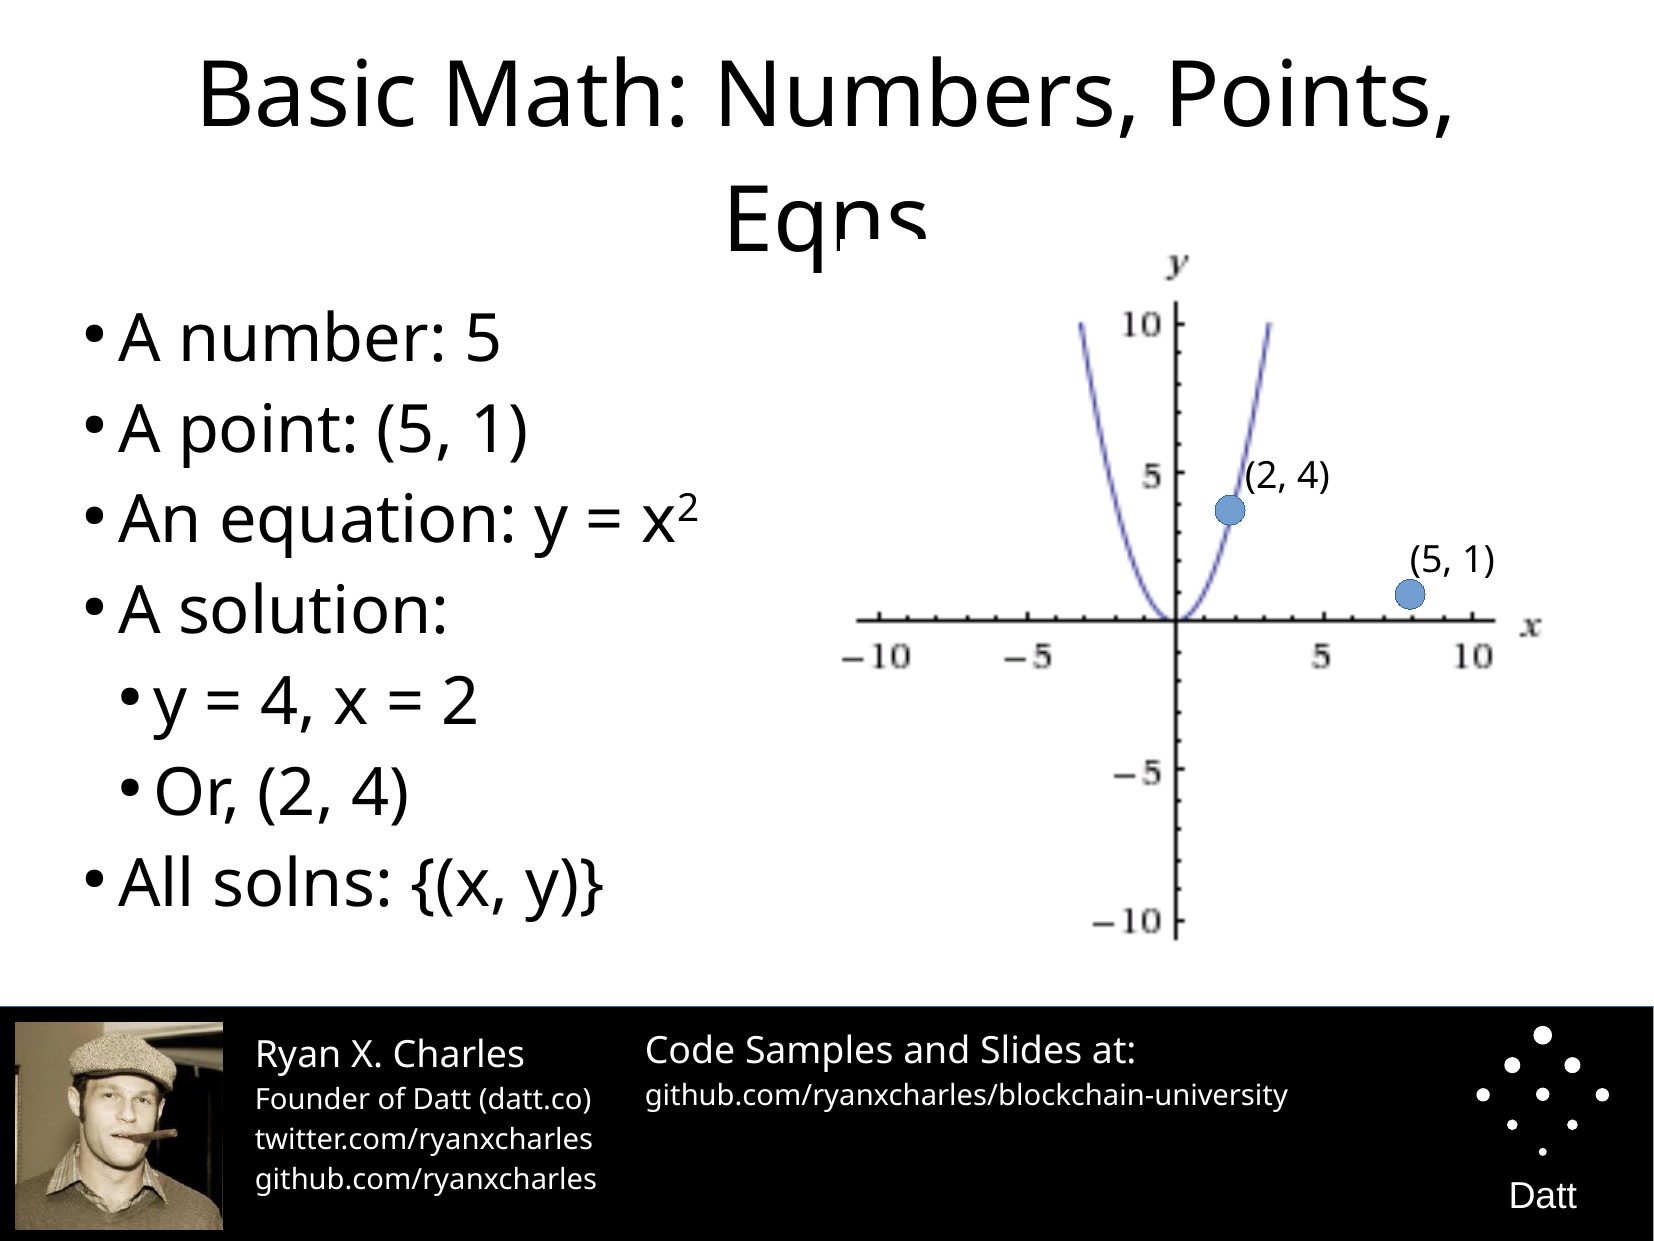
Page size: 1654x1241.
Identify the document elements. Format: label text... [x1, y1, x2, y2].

text_box Code Samples and Slides at: github.com/ryanxcharles/blockchain-university [630, 1015, 1403, 1156]
text_box [0, 1006, 1654, 1241]
picture [1475, 1023, 1611, 1159]
picture [840, 239, 1546, 946]
text_box Datt [1452, 1167, 1633, 1241]
text_box Ryan X. Charles Founder of Datt (datt.co) twitter.com/ryanxcharles github.com/ryanxcharles [240, 1020, 976, 1241]
text_box (5, 1) [1395, 525, 1546, 624]
text_box (2, 4) [1230, 441, 1381, 541]
text_box [1215, 495, 1230, 526]
title Basic Math: Numbers, Points, Eqns [82, 49, 1571, 257]
subtitle A number: 5 A point: (5, 1) An equation: y = x2 A solution: y = 4, x = 2 Or, (2, 4) All solns: {(x, y)} [82, 290, 1571, 1010]
picture [15, 1022, 223, 1231]
